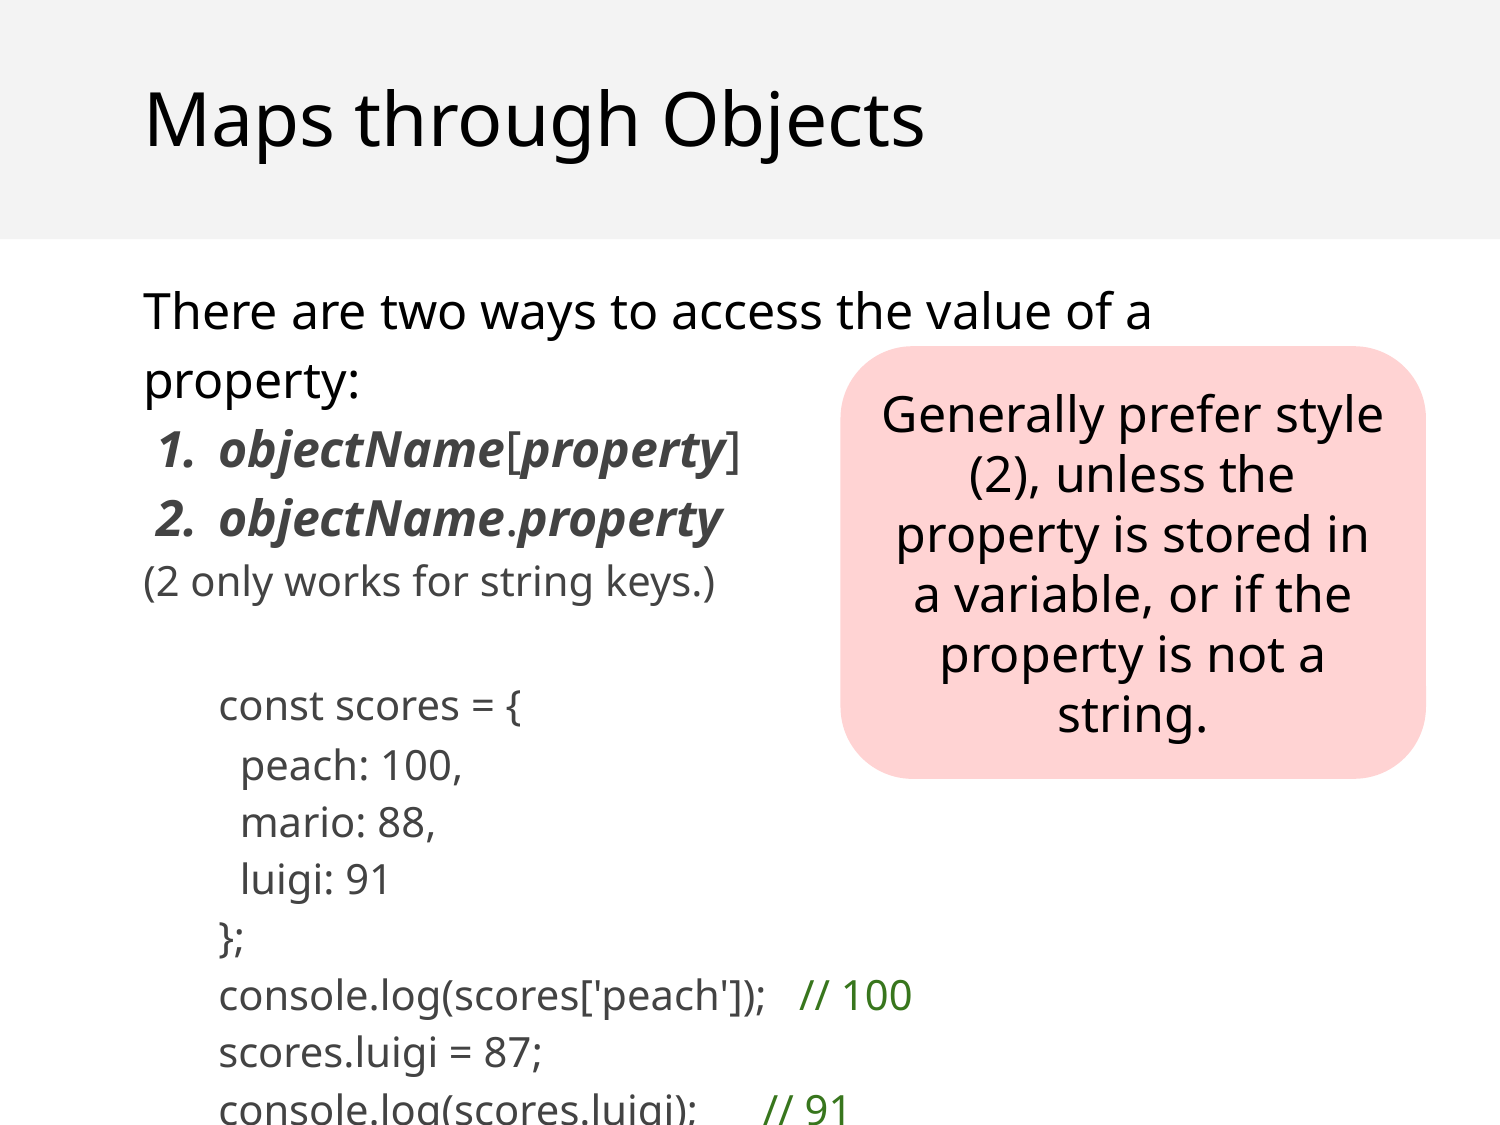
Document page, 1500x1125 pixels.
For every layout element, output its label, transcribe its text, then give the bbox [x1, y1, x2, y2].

text_box Generally prefer style (2), unless the property is stored in a variable, or if the property is not a string. [840, 346, 1427, 779]
title Maps through Objects [128, 56, 1372, 183]
list There are two ways to access the value of a property: objectName[property] objectName.property (2 only works for string keys.) const scores = { peach: 100, mario: 88, luigi: 91 }; console.log(scores['peach']); // 100 scores.luigi = 87; console.log(scores.luigi); // 91 [128, 255, 1372, 1106]
